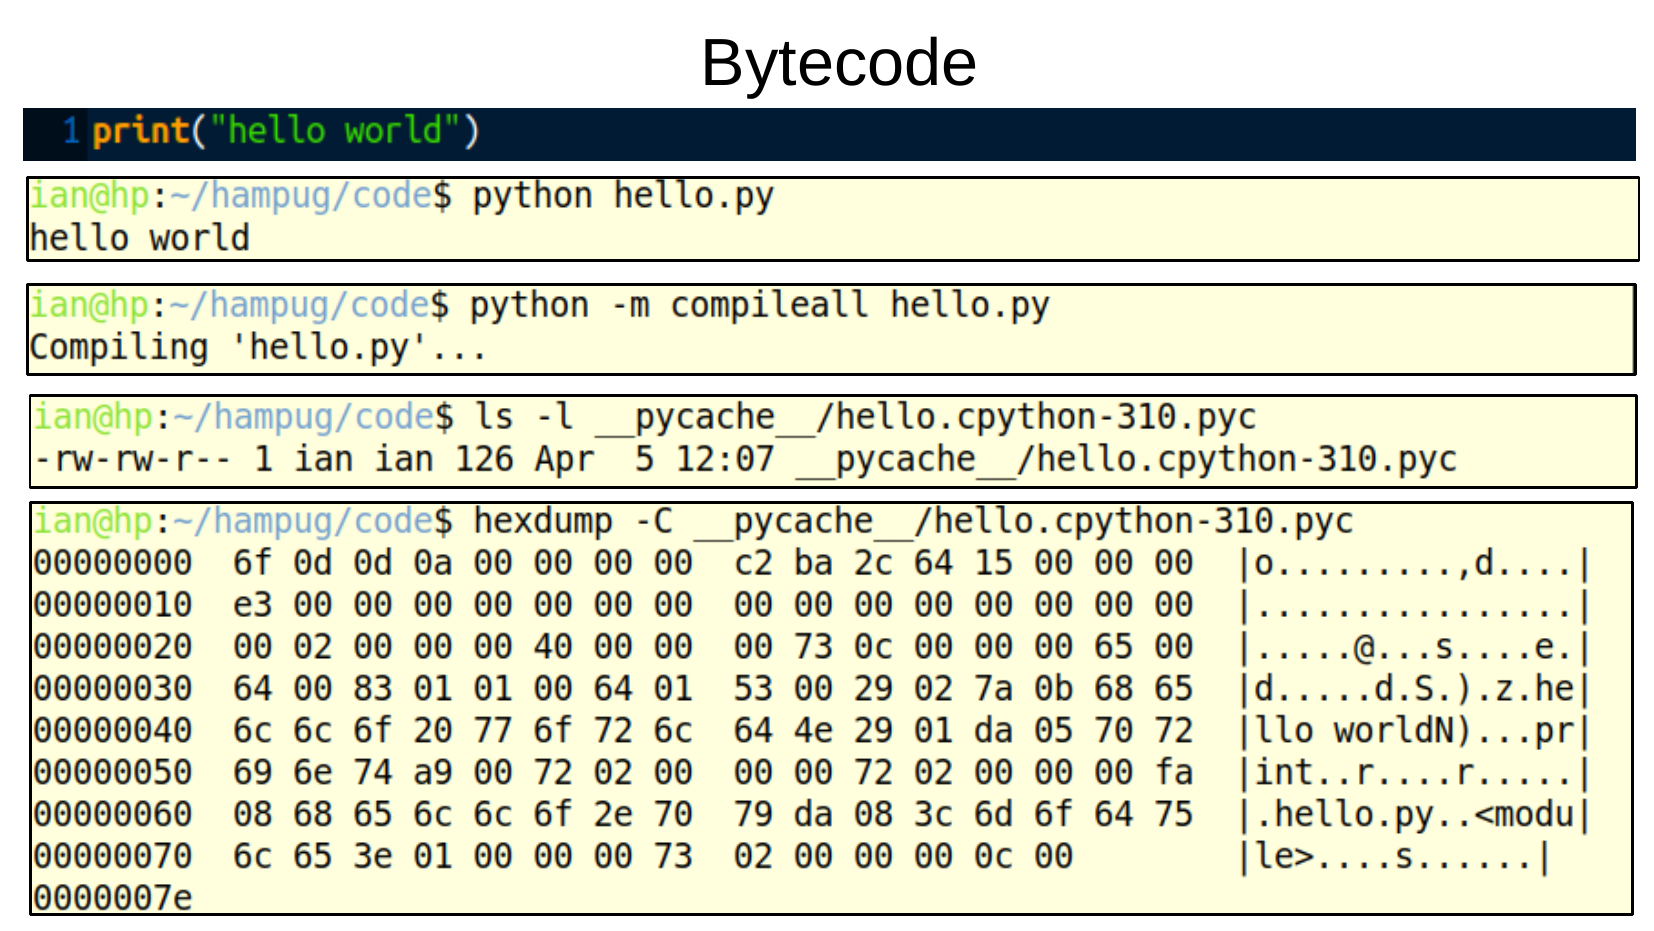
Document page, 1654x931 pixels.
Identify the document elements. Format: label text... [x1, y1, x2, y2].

picture [31, 396, 1635, 487]
picture [31, 504, 1631, 914]
picture [23, 108, 1636, 161]
title Bytecode [95, 24, 1584, 100]
picture [29, 178, 1638, 260]
picture [29, 286, 1635, 374]
